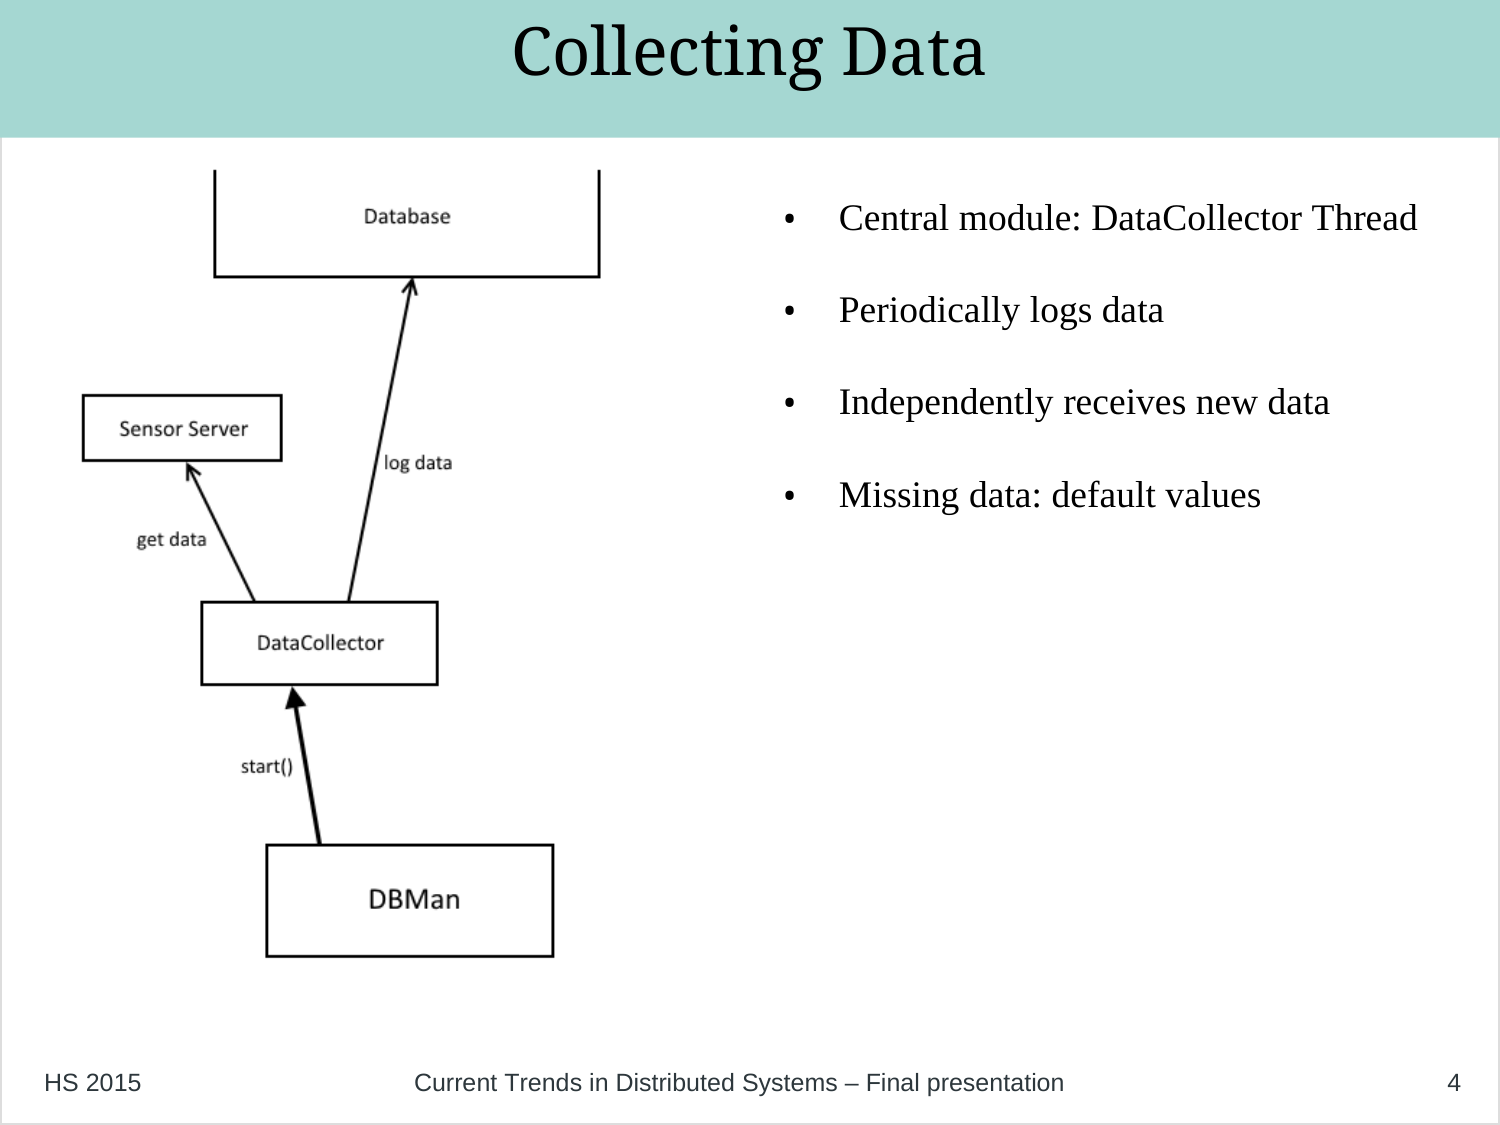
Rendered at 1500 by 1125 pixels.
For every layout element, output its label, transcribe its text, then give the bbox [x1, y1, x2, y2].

text_box HS 2015 [29, 1058, 195, 1097]
text_box Current Trends in Distributed Systems – Final presentation [300, 1058, 1201, 1107]
list Central module: DataCollector Thread Periodically logs data Independently receives new data Missing data: default values [768, 147, 1476, 781]
picture [59, 147, 621, 974]
text_box <number> [1375, 1058, 1477, 1097]
title Collecting Data [0, 0, 1500, 138]
